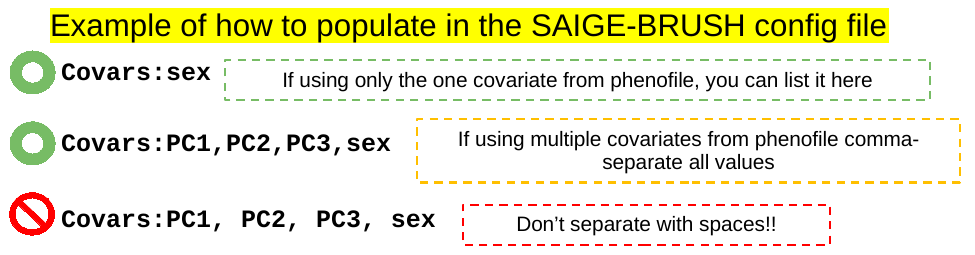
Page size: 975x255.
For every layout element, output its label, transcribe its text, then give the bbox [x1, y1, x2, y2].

text_box If using only the one covariate from phenofile, you can list it here [225, 60, 931, 101]
text_box Covars:PC1, PC2, PC3, sex [46, 199, 907, 255]
text_box Covars:PC1,PC2,PC3,sex [46, 122, 907, 195]
text_box If using multiple covariates from phenofile comma-separate all values [417, 119, 961, 183]
text_box [10, 121, 56, 165]
text_box Covars:sex [46, 51, 879, 122]
text_box Don’t separate with spaces!! [462, 204, 831, 245]
text_box [9, 192, 55, 236]
text_box Example of how to populate in the SAIGE-BRUSH config file [0, 0, 975, 51]
text_box [10, 50, 56, 94]
